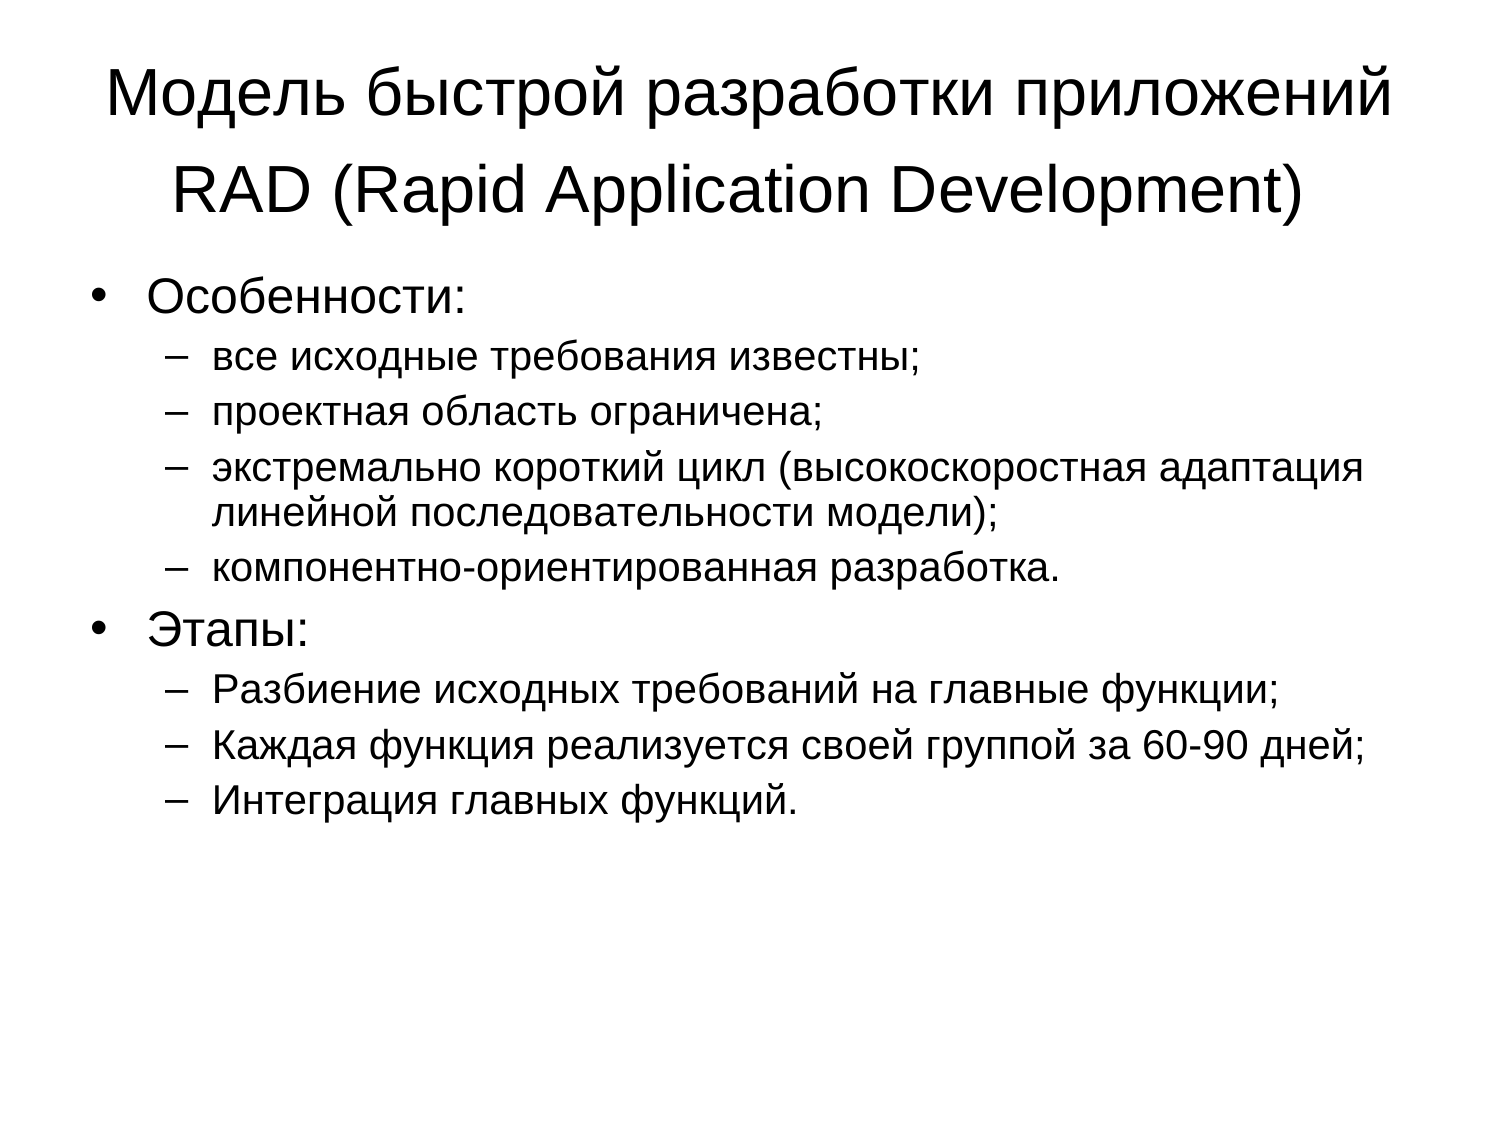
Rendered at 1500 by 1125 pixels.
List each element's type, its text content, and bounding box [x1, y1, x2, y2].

title Модель быстрой разработки приложений RAD (Rapid Application Development) [75, 45, 1426, 233]
list Особенности: все исходные требования известны; проектная область ограничена; экстремально короткий цикл (высокоскоростная адаптация линейной последовательности модели); компонентно-ориентированная разработка. Этапы: Разбиение исходных требований на главные функции; Каждая функция реализуется своей группой за 60-90 дней; Интеграция главных функций. [75, 262, 1426, 1005]
